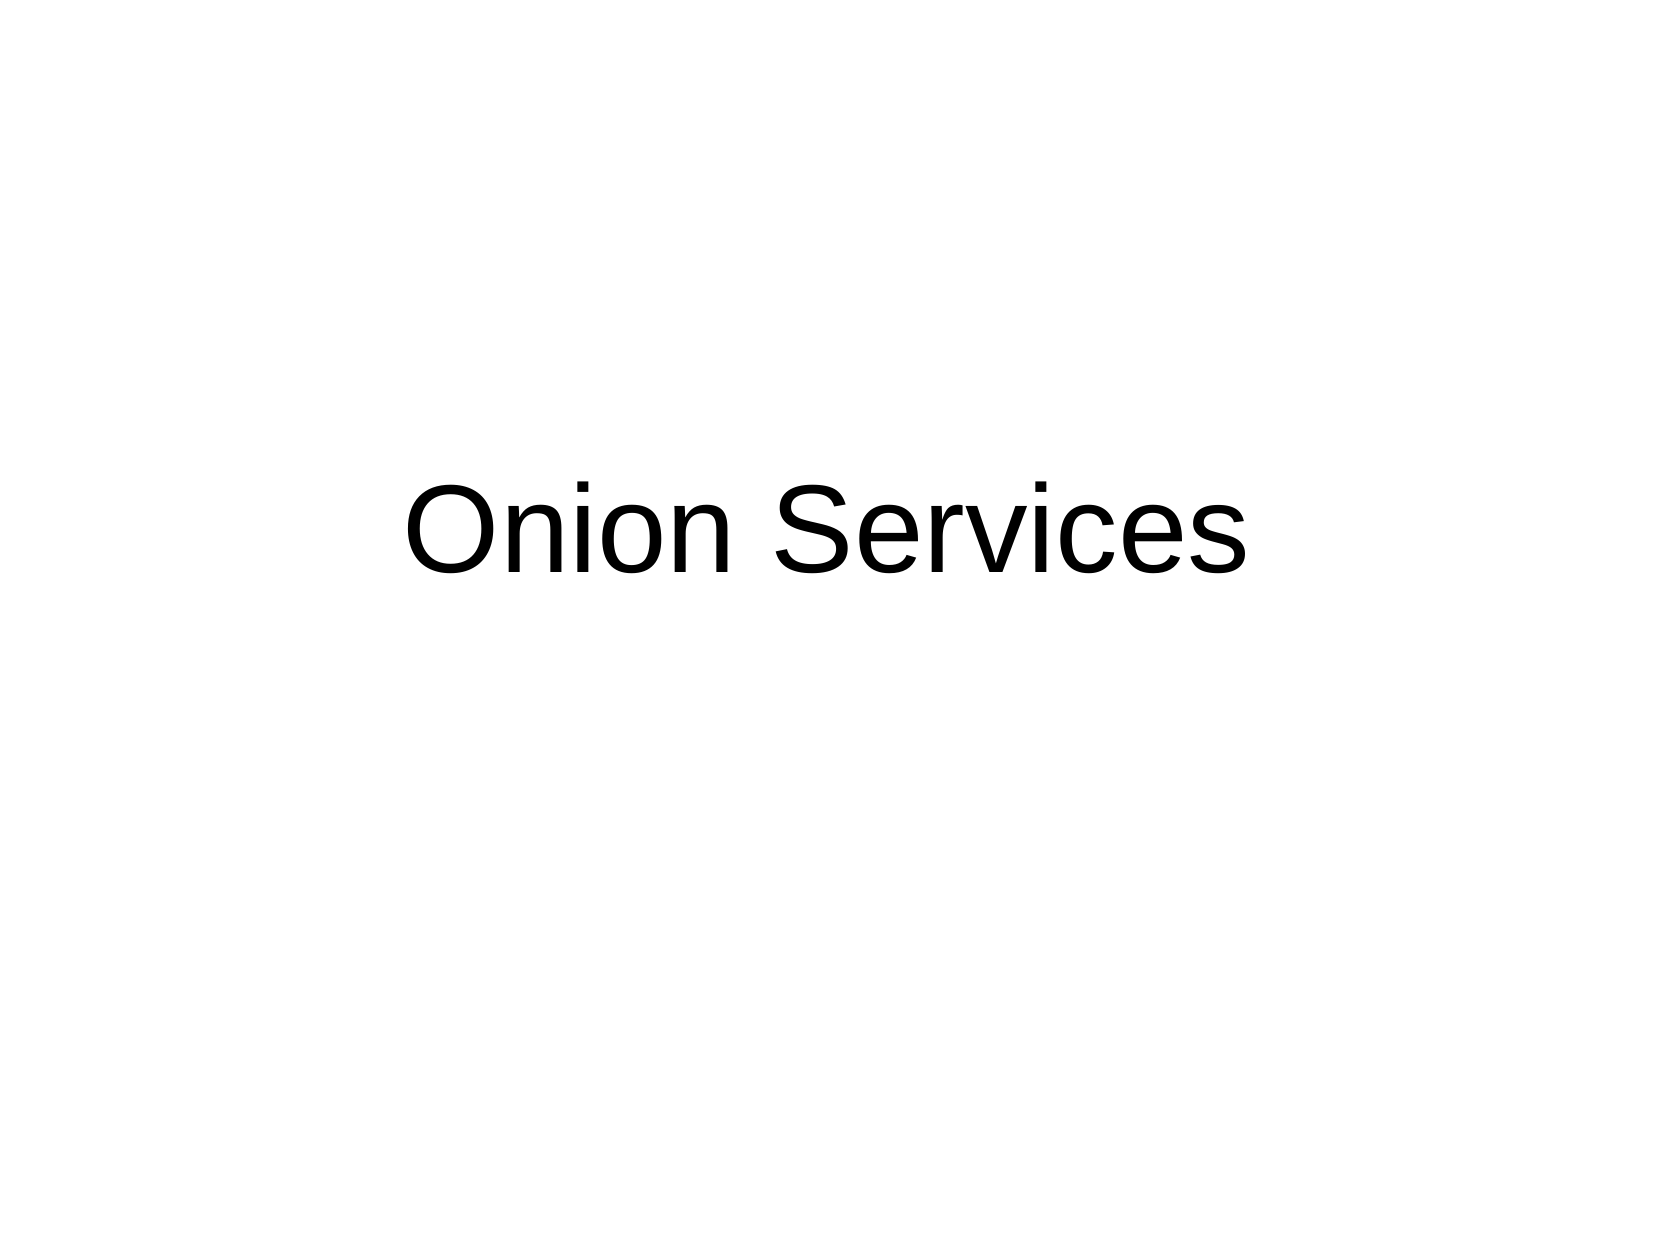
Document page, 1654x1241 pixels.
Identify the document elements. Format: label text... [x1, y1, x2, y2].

subtitle Onion Services [82, 49, 1571, 1010]
